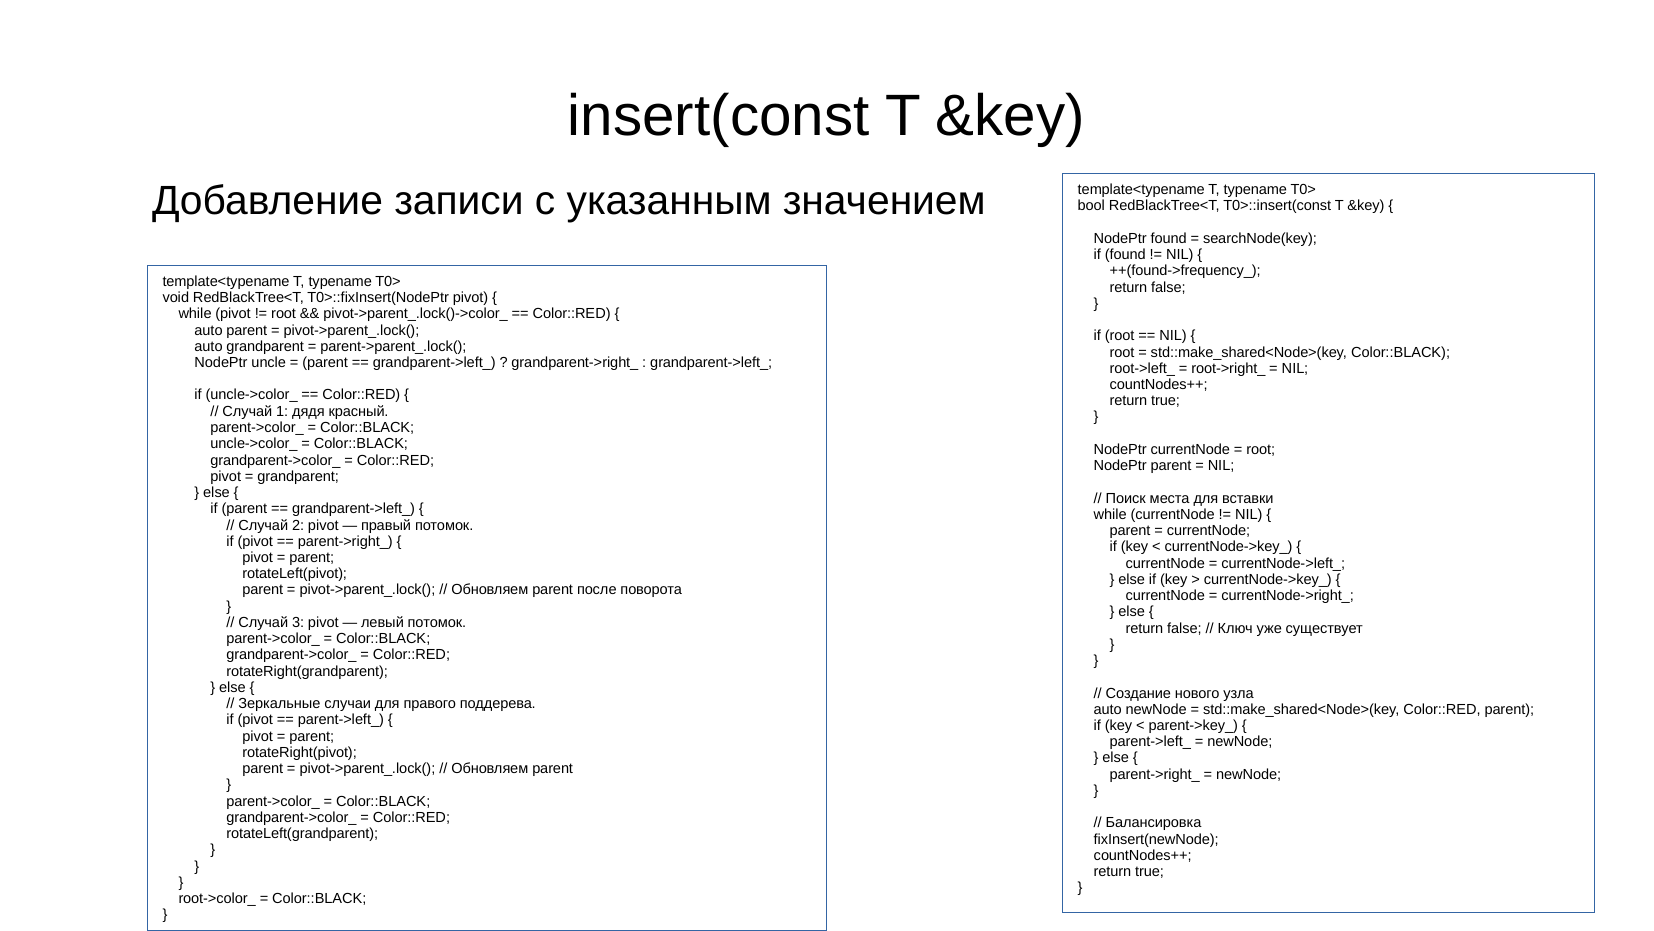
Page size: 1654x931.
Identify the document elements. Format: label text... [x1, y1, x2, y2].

title insert(const T &key) [82, 37, 1571, 193]
text_box template<typename T, typename T0> void RedBlackTree<T, T0>::fixInsert(NodePtr pivot) { while (pivot != root && pivot->parent_.lock()->color_ == Color::RED) { auto parent = pivot->parent_.lock(); auto grandparent = parent->parent_.lock(); NodePtr uncle = (parent == grandparent->left_) ? grandparent->right_ : grandparent->left_; if (uncle->color_ == Color::RED) { // Случай 1: дядя красный. parent->color_ = Color::BLACK; uncle->color_ = Color::BLACK; grandparent->color_ = Color::RED; pivot = grandparent; } else { if (parent == grandparent->left_) { // Случай 2: pivot — правый потомок. if (pivot == parent->right_) { pivot = parent; rotateLeft(pivot); parent = pivot->parent_.lock(); // Обновляем parent после поворота } // Случай 3: pivot — левый потомок. parent->color_ = Color::BLACK; grandparent->color_ = Color::RED; rotateRight(grandparent); } else { // Зеркальные случаи для правого поддерева. if (pivot == parent->left_) { pivot = parent; rotateRight(pivot); parent = pivot->parent_.lock(); // Обновляем parent } parent->color_ = Color::BLACK; grandparent->color_ = Color::RED; rotateLeft(grandparent); } } } root->color_ = Color::BLACK; } [147, 265, 827, 931]
text_box template<typename T, typename T0> bool RedBlackTree<T, T0>::insert(const T &key) { NodePtr found = searchNode(key); if (found != NIL) { ++(found->frequency_); return false; } if (root == NIL) { root = std::make_shared<Node>(key, Color::BLACK); root->left_ = root->right_ = NIL; countNodes++; return true; } NodePtr currentNode = root; NodePtr parent = NIL; // Поиск места для вставки while (currentNode != NIL) { parent = currentNode; if (key < currentNode->key_) { currentNode = currentNode->left_; } else if (key > currentNode->key_) { currentNode = currentNode->right_; } else { return false; // Ключ уже существует } } // Создание нового узла auto newNode = std::make_shared<Node>(key, Color::RED, parent); if (key < parent->key_) { parent->left_ = newNode; } else { parent->right_ = newNode; } // Балансировка fixInsert(newNode); countNodes++; return true; } [1062, 173, 1595, 913]
list Добавление записи с указанным значением [82, 177, 1004, 226]
